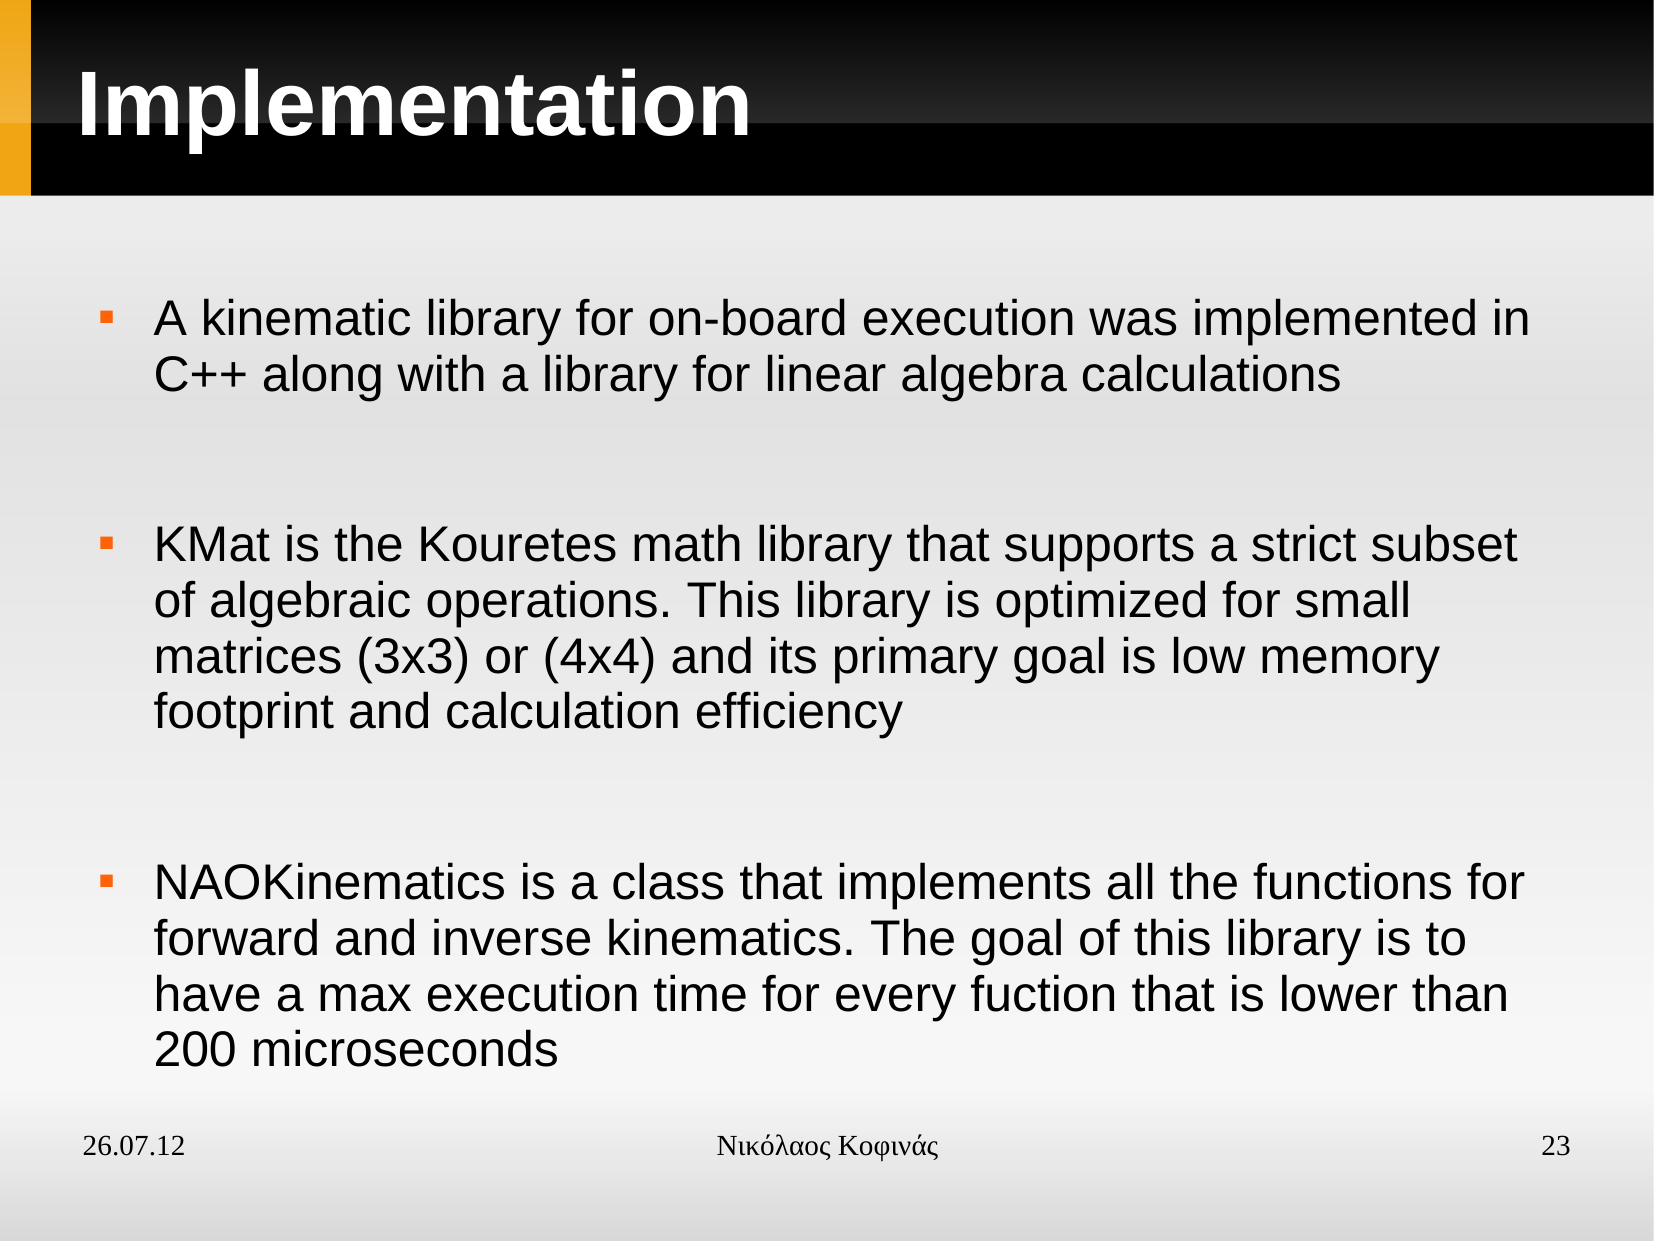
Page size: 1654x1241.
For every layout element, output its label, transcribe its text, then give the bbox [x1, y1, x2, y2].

list A kinematic library for on-board execution was implemented in C++ along with a library for linear algebra calculations KMat is the Kouretes math library that supports a strict subset of algebraic operations. This library is optimized for small matrices (3x3) or (4x4) and its primary goal is low memory footprint and calculation efficiency NAOKinematics is a class that implements all the functions for forward and inverse kinematics. The goal of this library is to have a max execution time for every fuction that is lower than 200 microseconds [82, 290, 1571, 1109]
picture [0, 0, 1654, 1241]
title Implementation [76, 0, 1565, 208]
